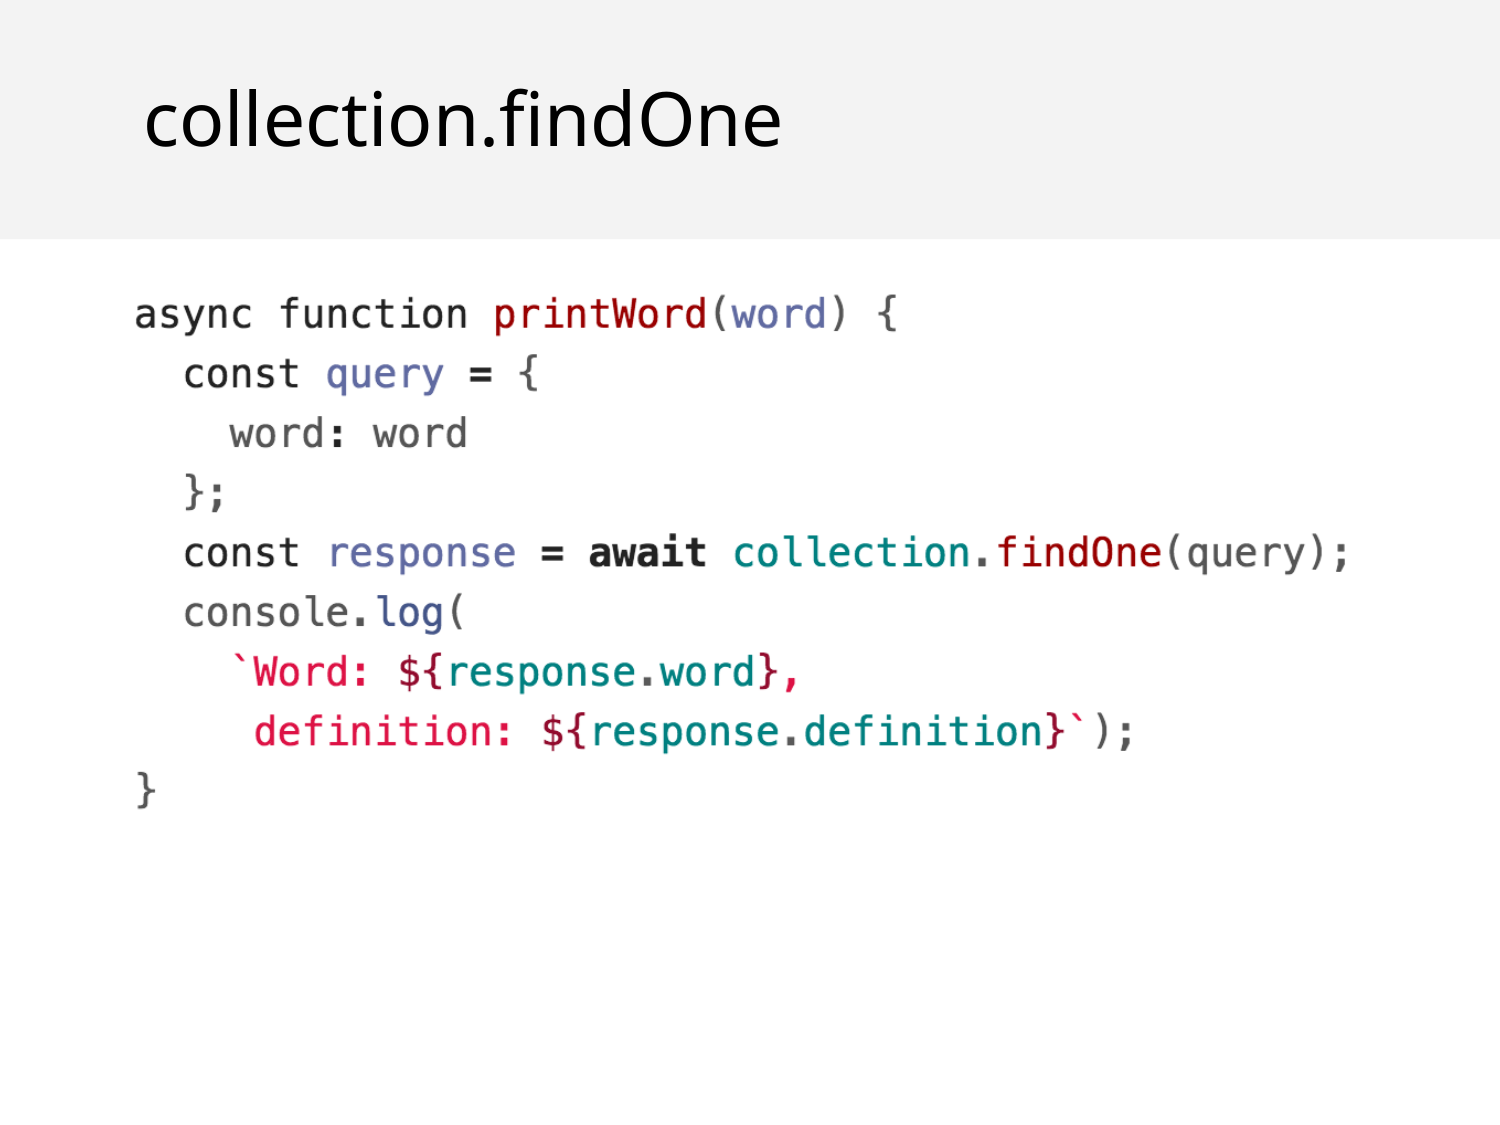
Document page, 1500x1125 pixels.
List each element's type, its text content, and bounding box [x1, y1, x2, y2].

title collection.findOne [128, 56, 1372, 183]
picture [122, 288, 1378, 836]
